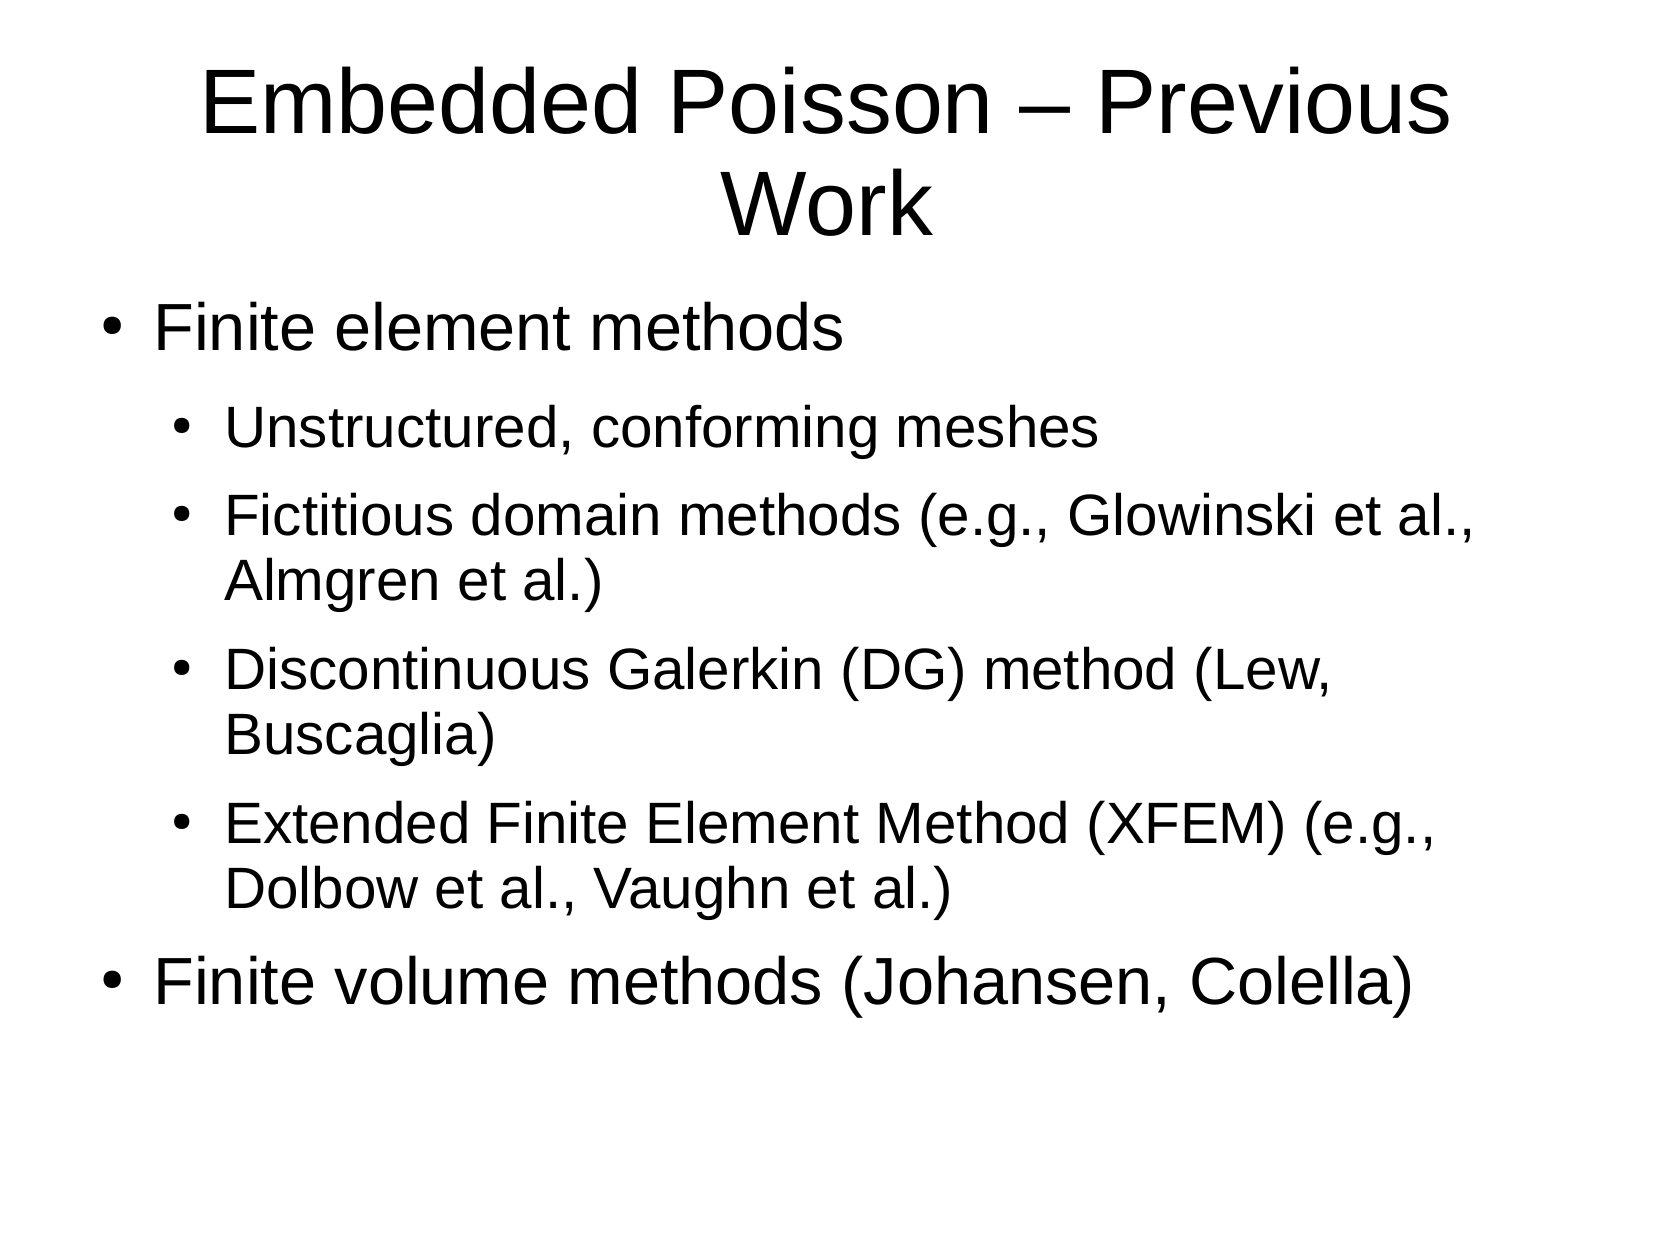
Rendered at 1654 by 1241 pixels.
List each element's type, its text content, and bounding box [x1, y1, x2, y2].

title Embedded Poisson – Previous Work [82, 49, 1571, 257]
list Finite element methods Unstructured, conforming meshes Fictitious domain methods (e.g., Glowinski et al., Almgren et al.) Discontinuous Galerkin (DG) method (Lew, Buscaglia) Extended Finite Element Method (XFEM) (e.g., Dolbow et al., Vaughn et al.) Finite volume methods (Johansen, Colella) [82, 290, 1571, 1109]
